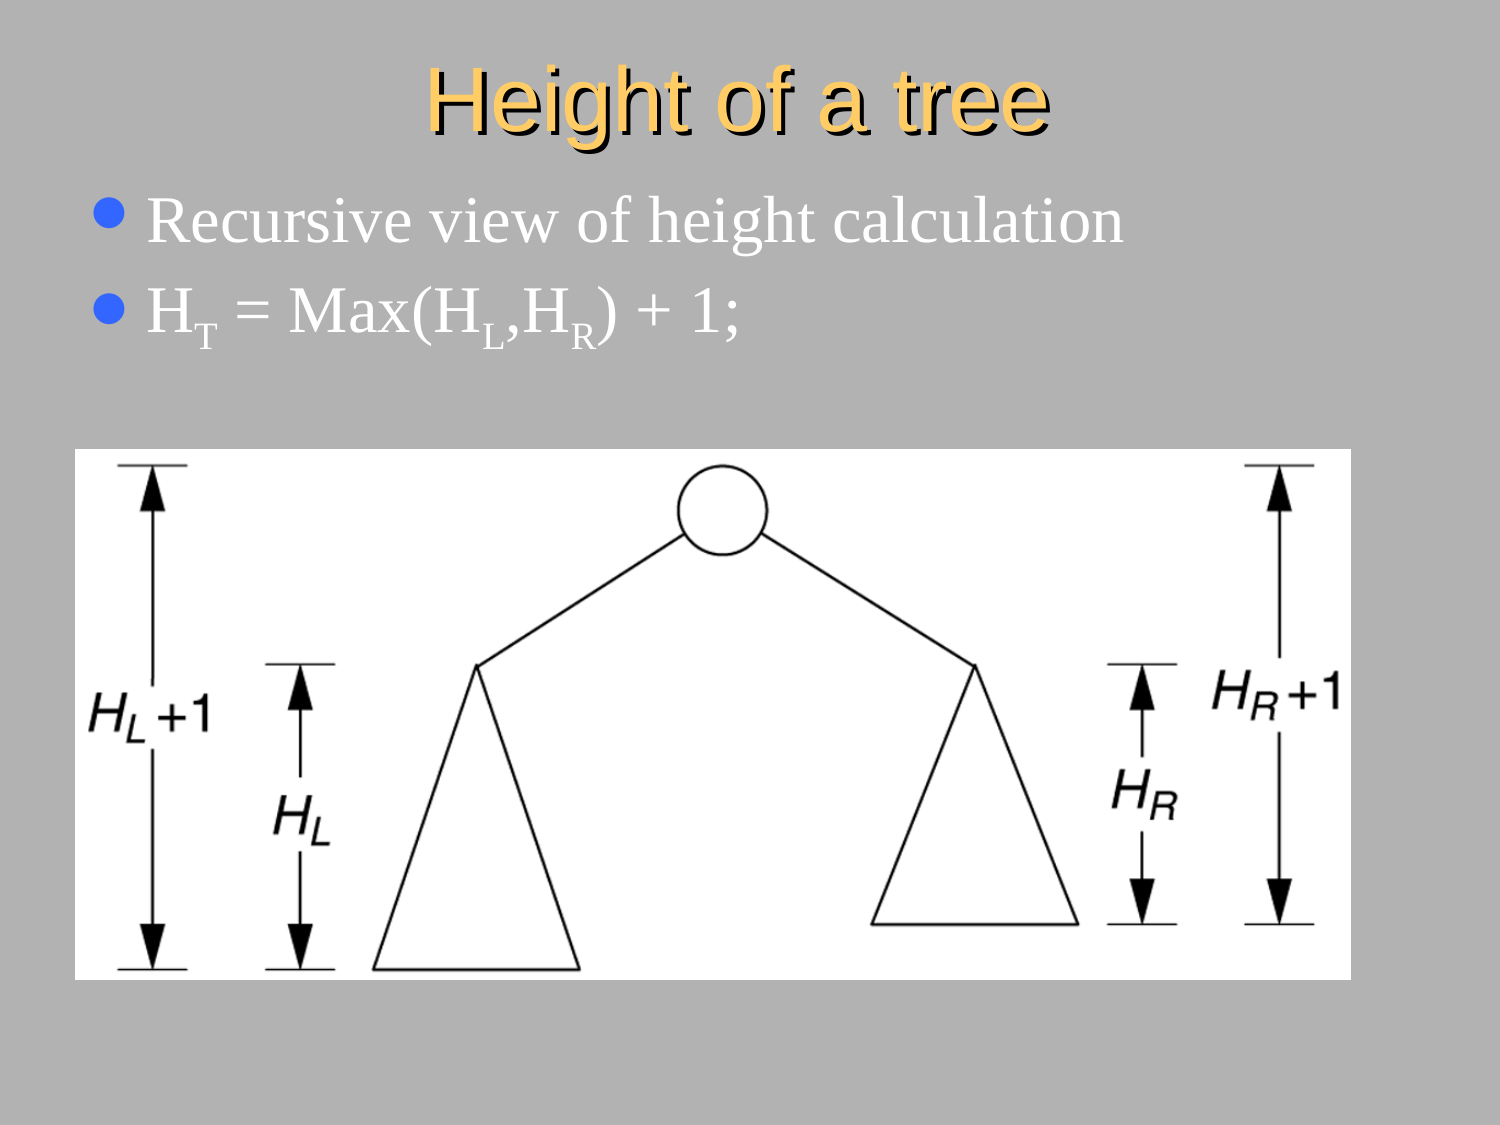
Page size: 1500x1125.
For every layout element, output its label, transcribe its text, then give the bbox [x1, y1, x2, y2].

title Height of a tree [99, 37, 1375, 163]
list Recursive view of height calculation HT = Max(HL,HR) + 1; [75, 174, 1351, 449]
text_box [75, 450, 1351, 980]
